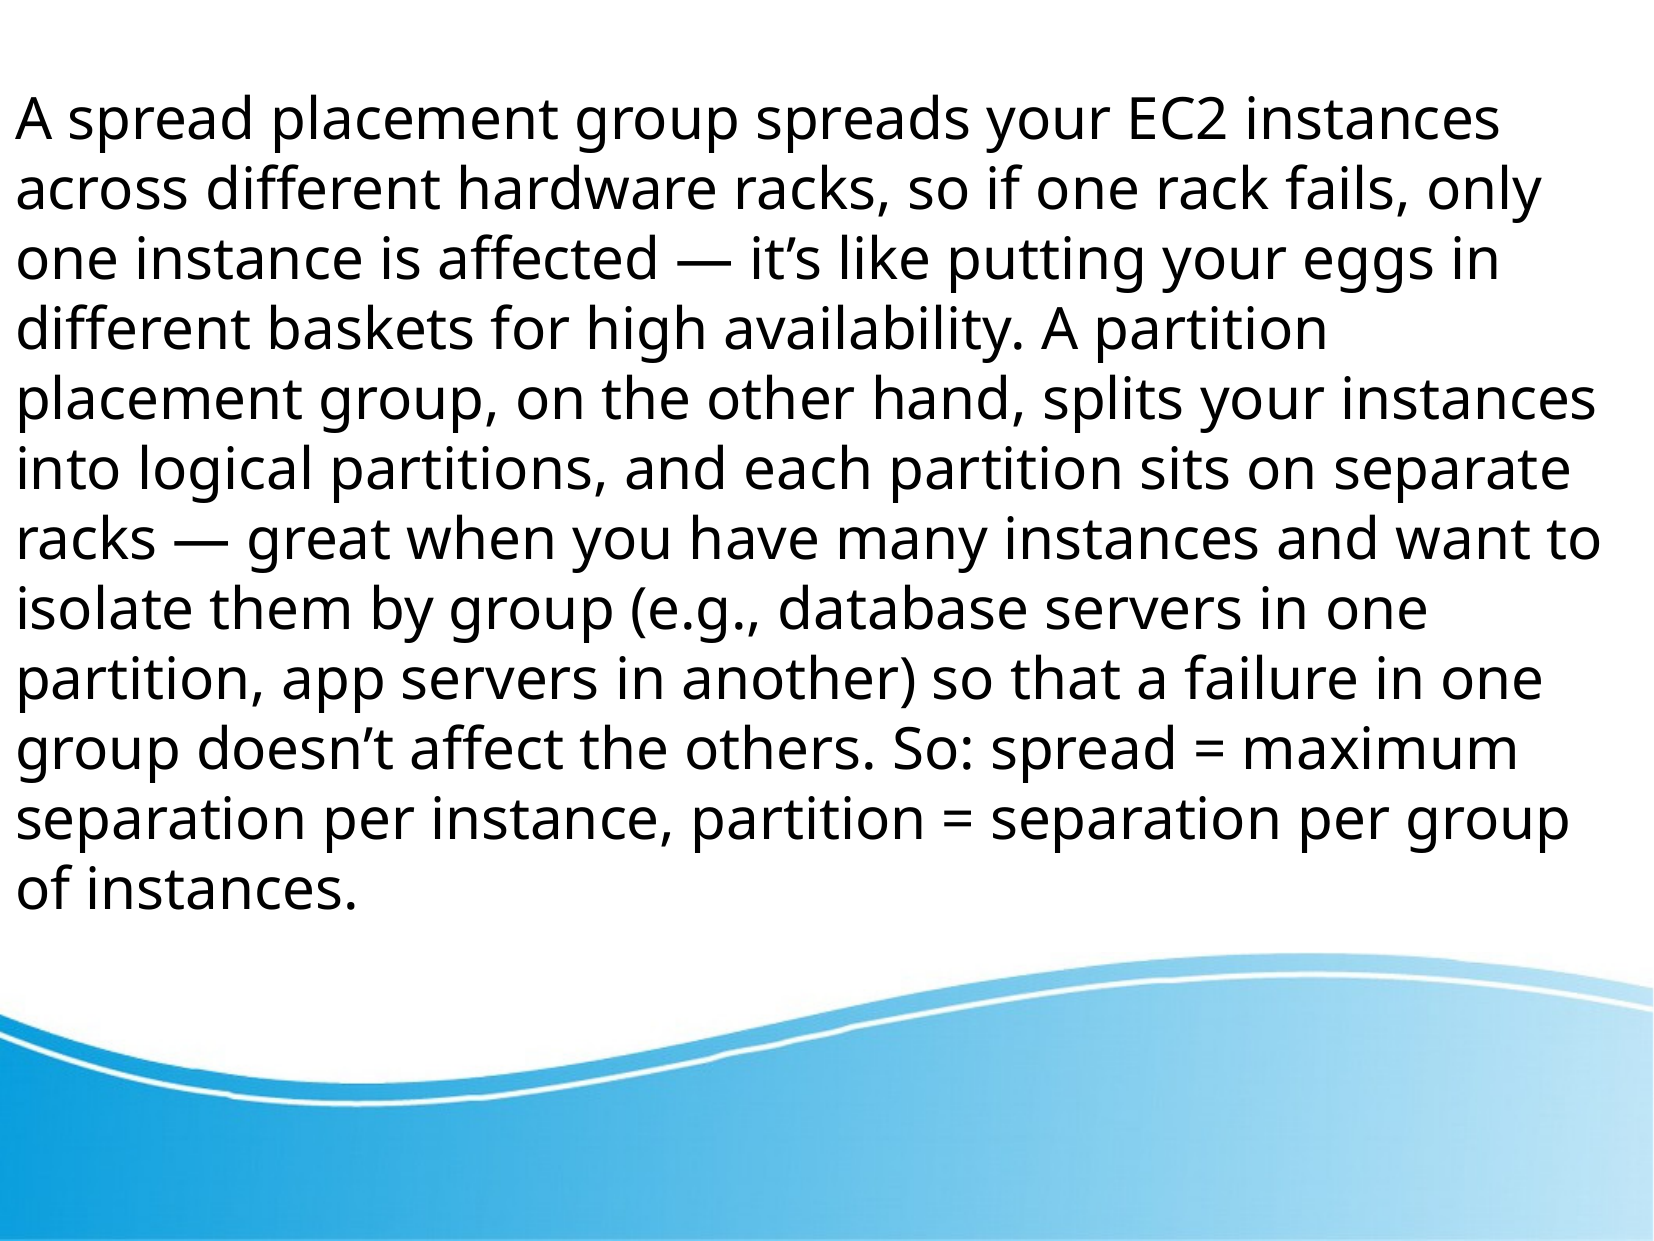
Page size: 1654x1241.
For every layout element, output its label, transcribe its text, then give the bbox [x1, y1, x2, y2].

text_box A spread placement group spreads your EC2 instances across different hardware racks, so if one rack fails, only one instance is affected — it’s like putting your eggs in different baskets for high availability. A partition placement group, on the other hand, splits your instances into logical partitions, and each partition sits on separate racks — great when you have many instances and want to isolate them by group (e.g., database servers in one partition, app servers in another) so that a failure in one group doesn’t affect the others. So: spread = maximum separation per instance, partition = separation per group of instances. [0, 74, 1623, 998]
